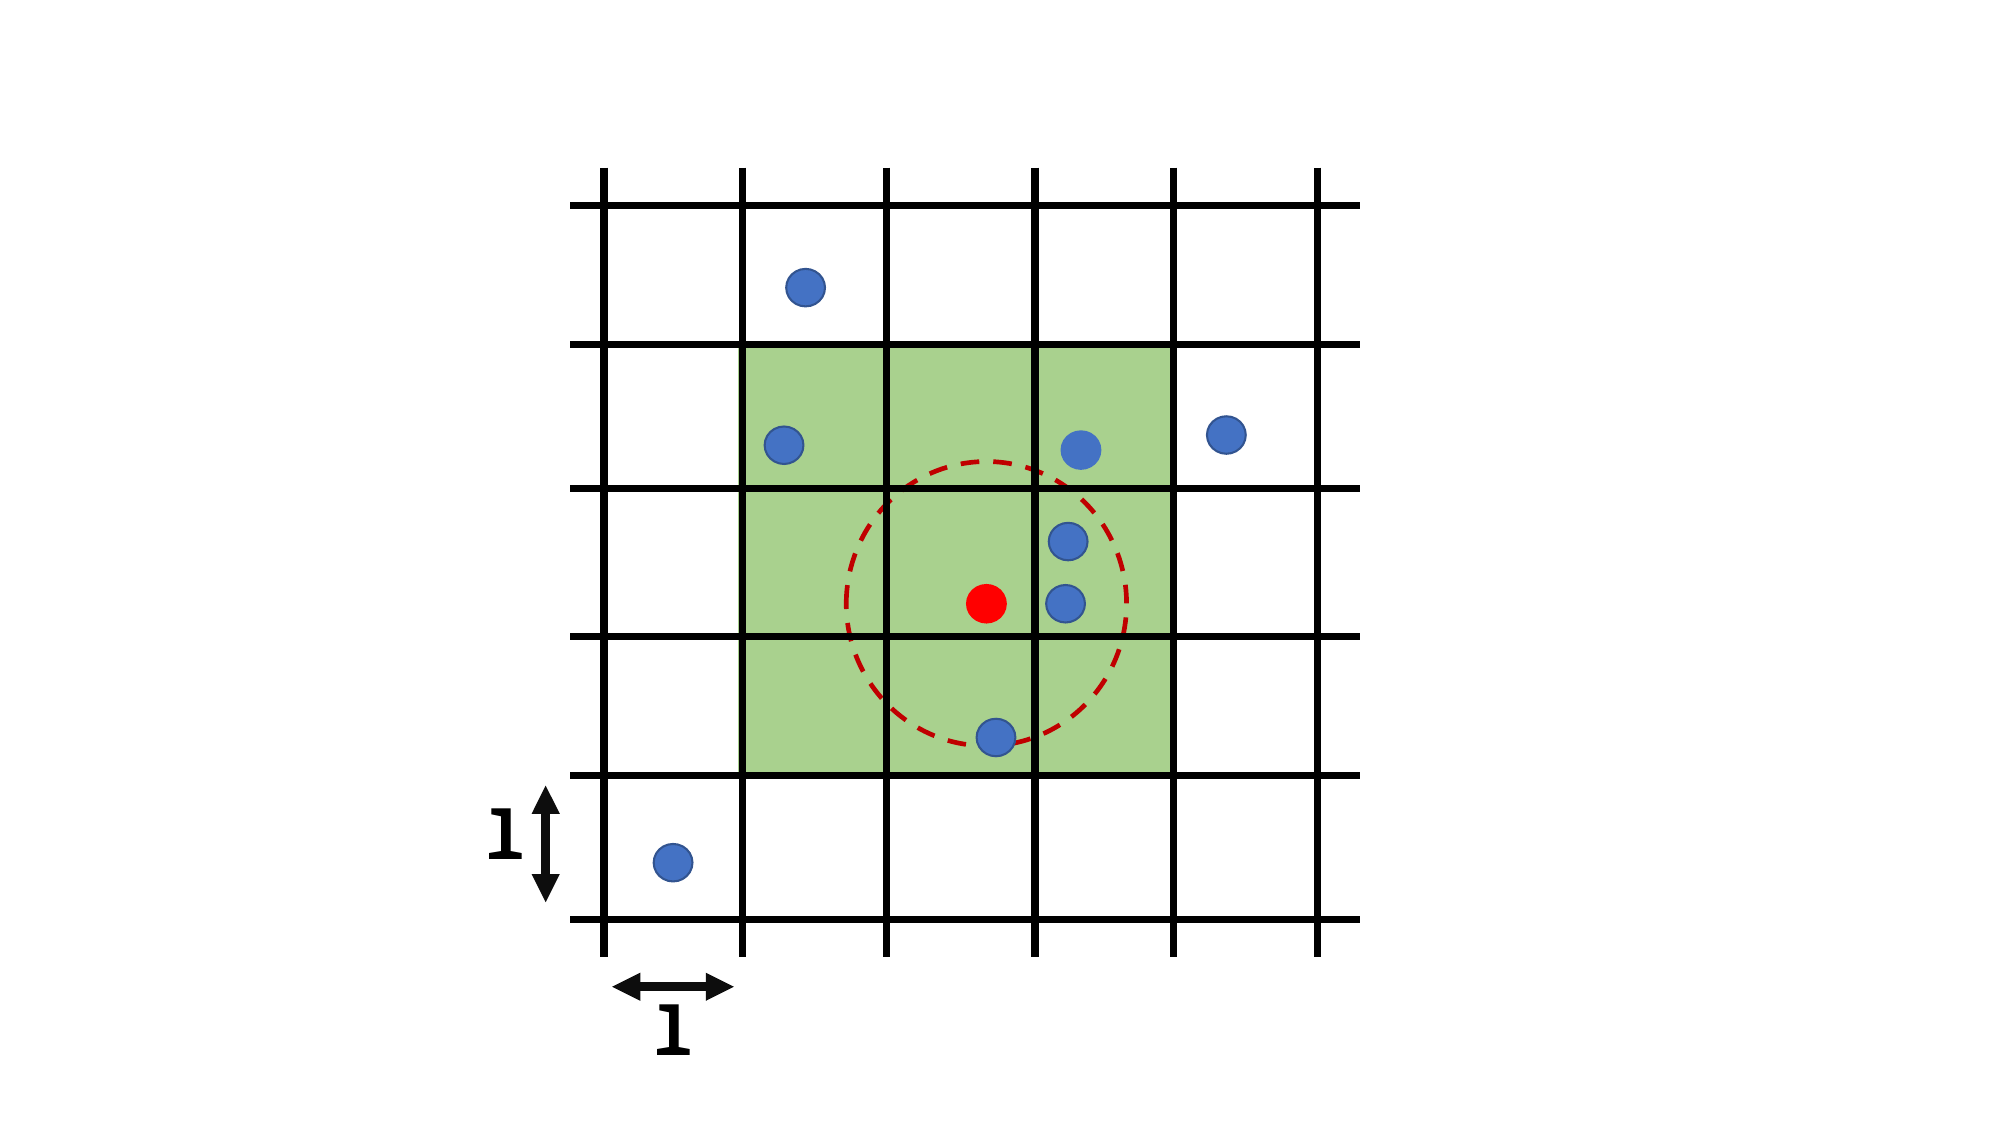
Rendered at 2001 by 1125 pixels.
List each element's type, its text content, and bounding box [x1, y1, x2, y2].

text_box [1039, 348, 1170, 485]
text_box [890, 640, 1031, 772]
text_box [746, 640, 883, 772]
text_box [786, 268, 826, 307]
text_box [1039, 492, 1170, 633]
text_box l [470, 785, 578, 881]
text_box [653, 843, 693, 882]
text_box [890, 348, 1031, 485]
text_box [890, 492, 1031, 633]
text_box [1039, 640, 1170, 772]
text_box [746, 492, 883, 633]
text_box [1206, 416, 1246, 454]
text_box l [639, 981, 746, 1077]
text_box [746, 348, 883, 485]
